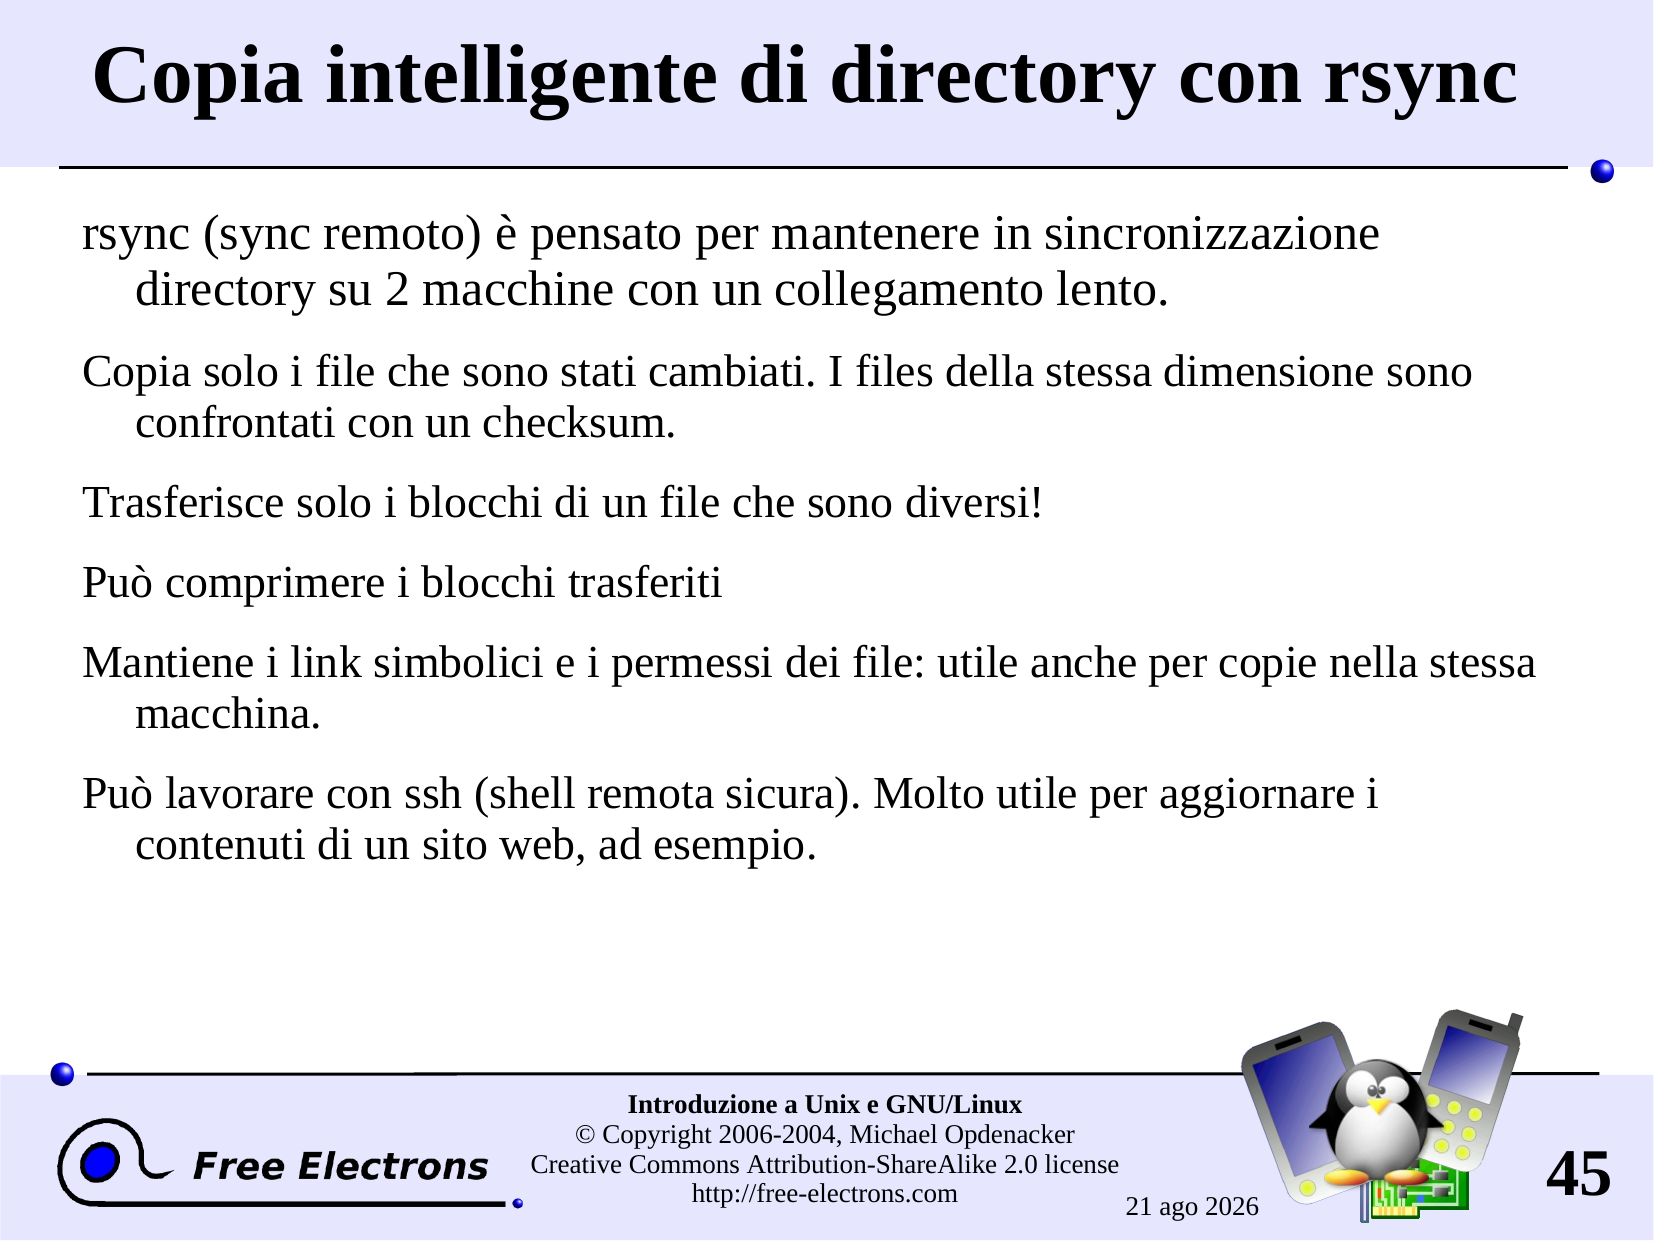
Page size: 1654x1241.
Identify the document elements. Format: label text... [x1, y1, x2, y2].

title Copia intelligente di directory con rsync [60, 20, 1551, 130]
list rsync (sync remoto) è pensato per mantenere in sincronizzazione directory su 2 macchine con un collegamento lento. Copia solo i file che sono stati cambiati. I files della stessa dimensione sono confrontati con un checksum. Trasferisce solo i blocchi di un file che sono diversi! Può comprimere i blocchi trasferiti Mantiene i link simbolici e i permessi dei file: utile anche per copie nella stessa macchina. Può lavorare con ssh (shell remota sicura). Molto utile per aggiornare i contenuti di un sito web, ad esempio. [64, 205, 1551, 1033]
picture [50, 1107, 527, 1216]
picture [1225, 1033, 1532, 1241]
